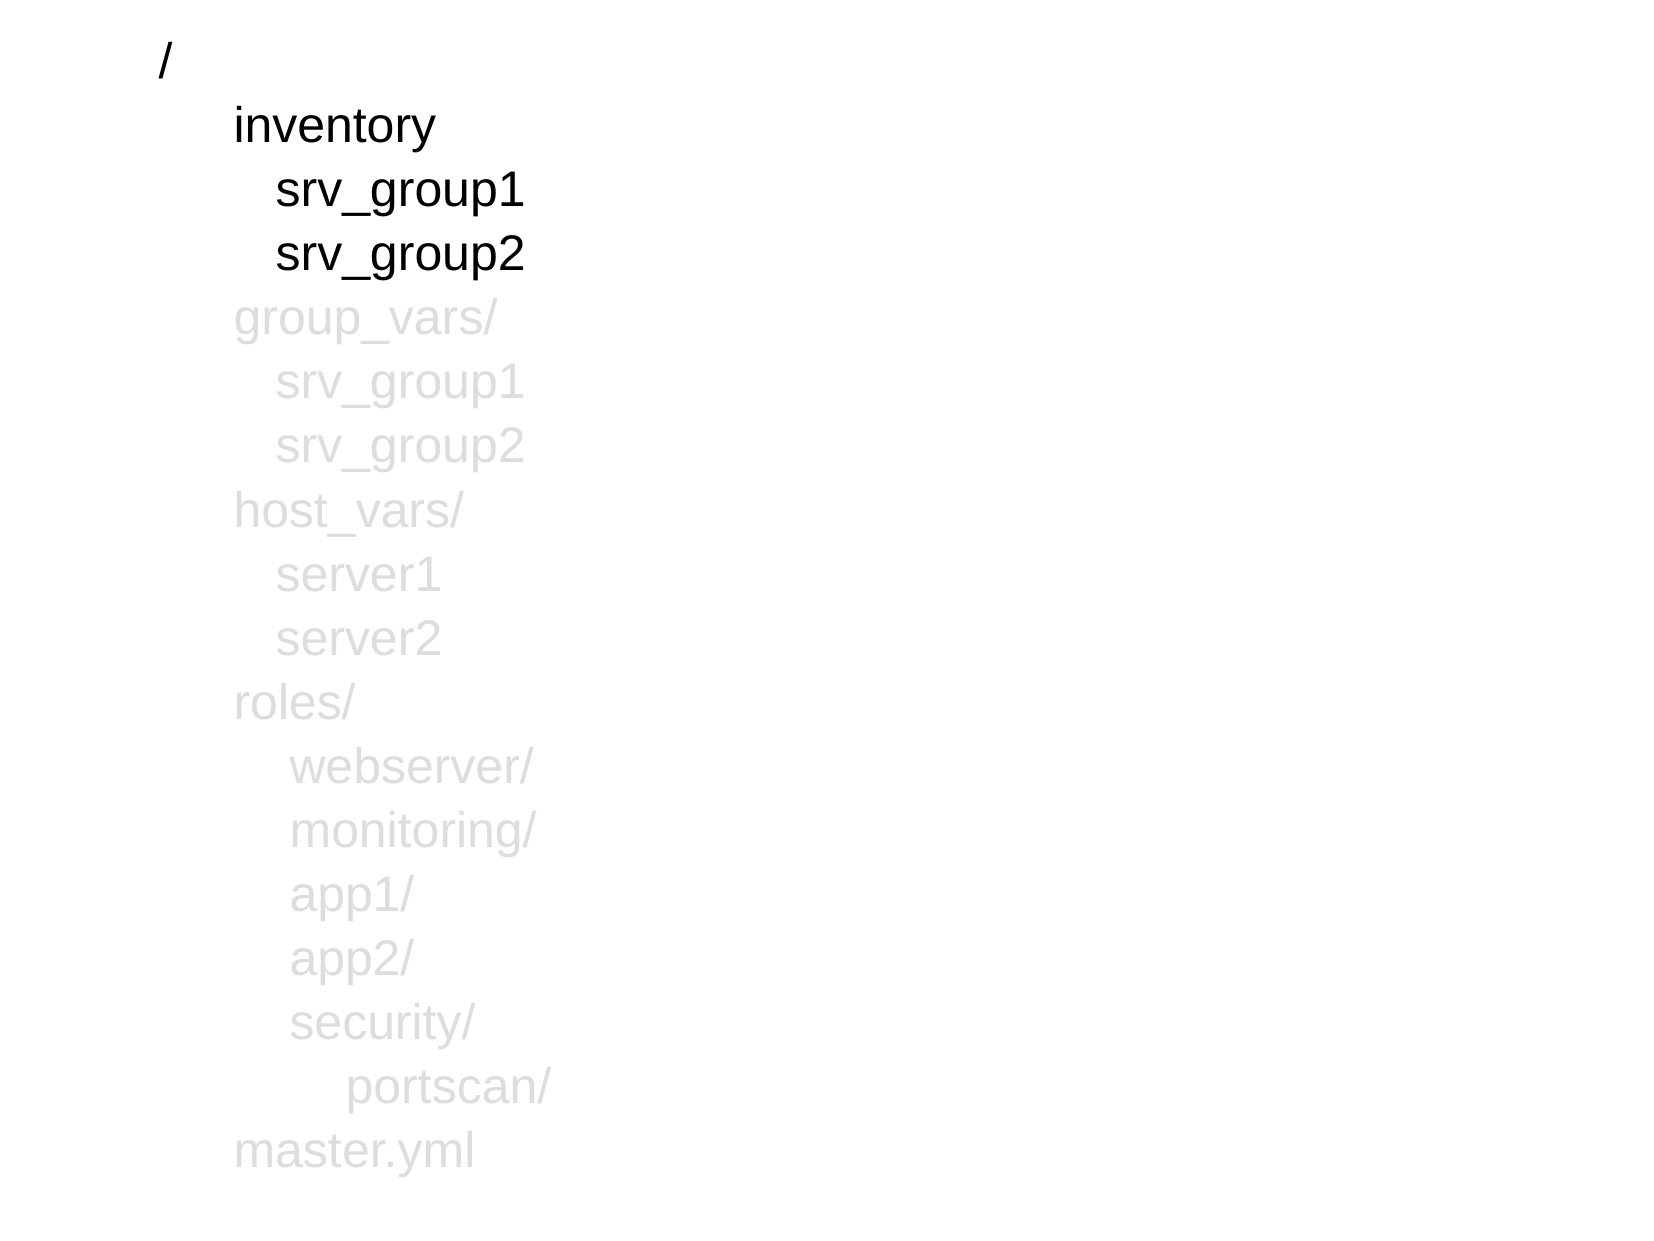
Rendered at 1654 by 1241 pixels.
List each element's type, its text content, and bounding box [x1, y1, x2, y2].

text_box / inventory srv_group1 srv_group2 group_vars/ srv_group1 srv_group2 host_vars/ server1 server2 roles/ webserver/ monitoring/ app1/ app2/ security/ portscan/ master.yml [143, 17, 779, 1178]
